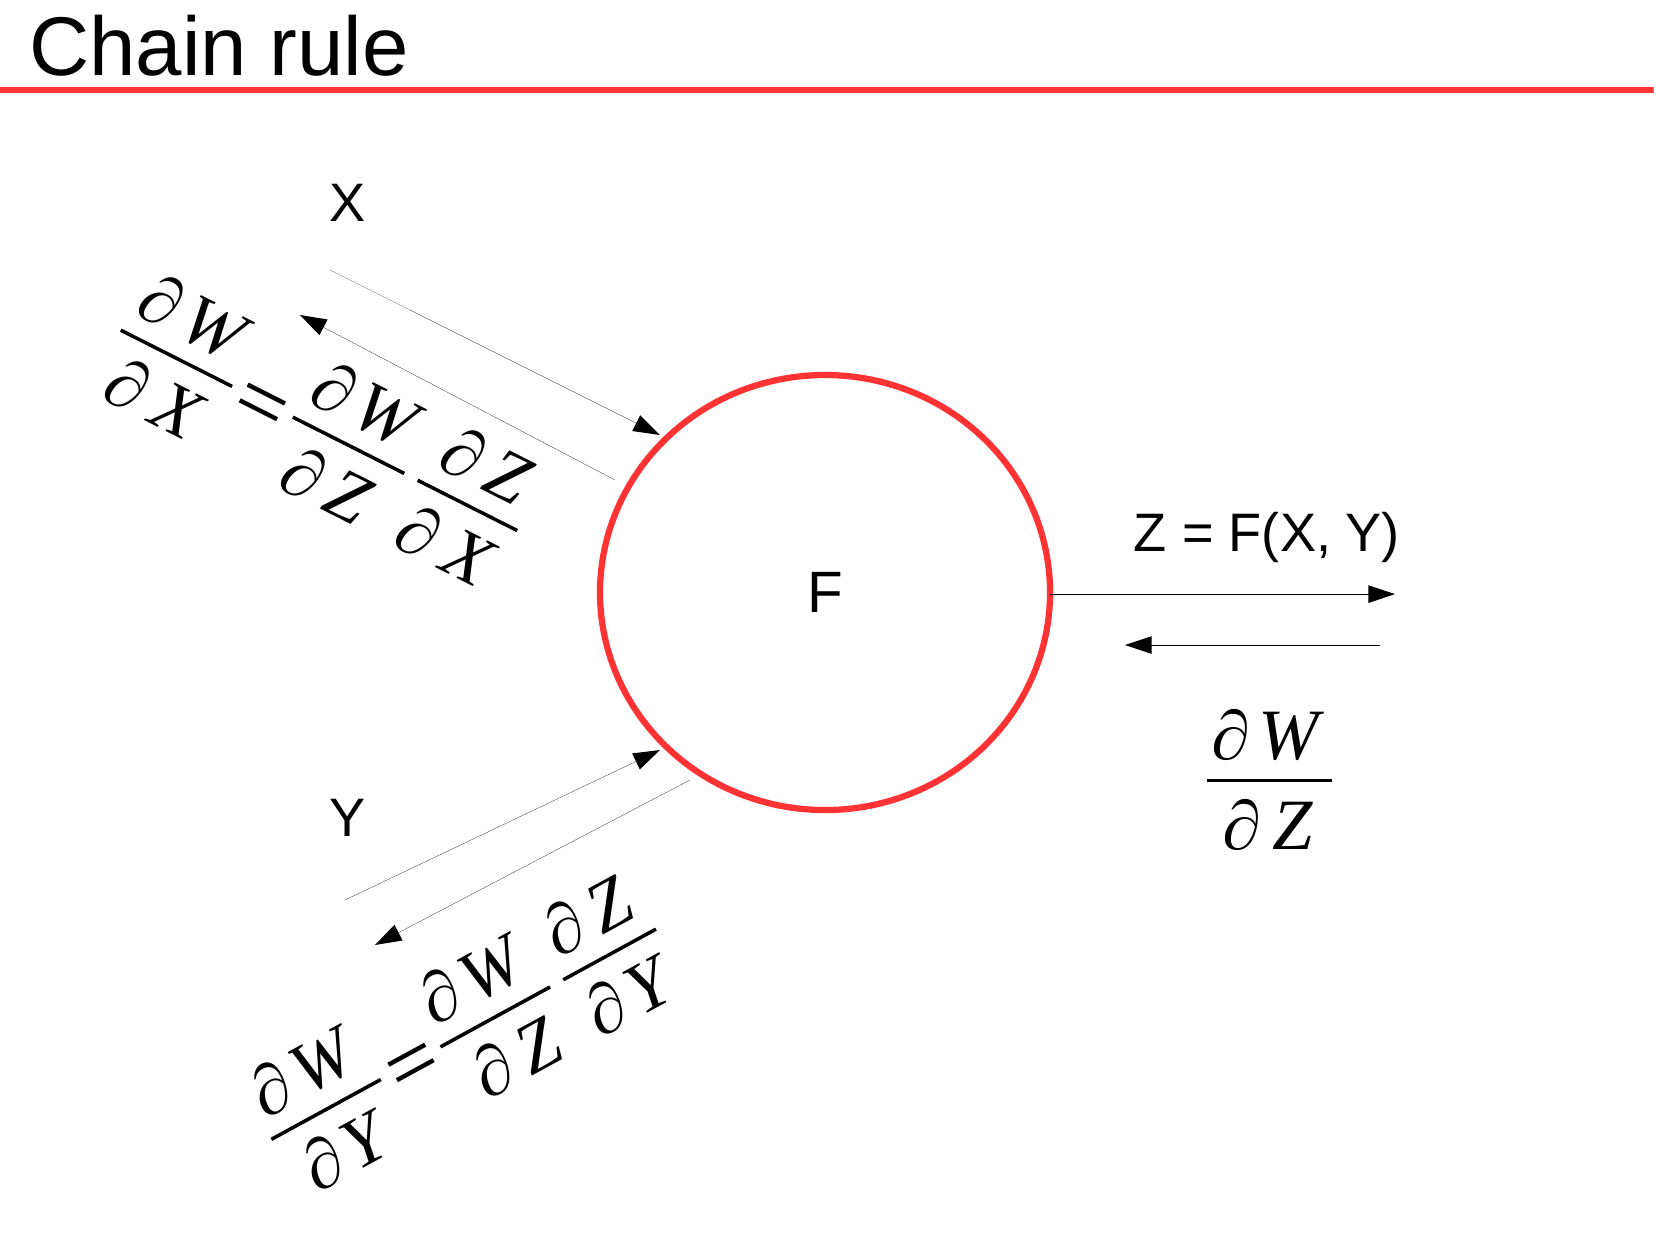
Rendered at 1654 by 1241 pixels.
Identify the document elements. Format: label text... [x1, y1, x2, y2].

text_box X [315, 165, 406, 241]
text_box F [600, 375, 1051, 811]
chart [222, 849, 706, 1219]
text_box Y [315, 779, 406, 856]
text_box Z = F(X, Y) [1119, 495, 1456, 632]
title Chain rule [29, 0, 1518, 94]
chart [73, 249, 564, 611]
chart [1197, 694, 1342, 866]
